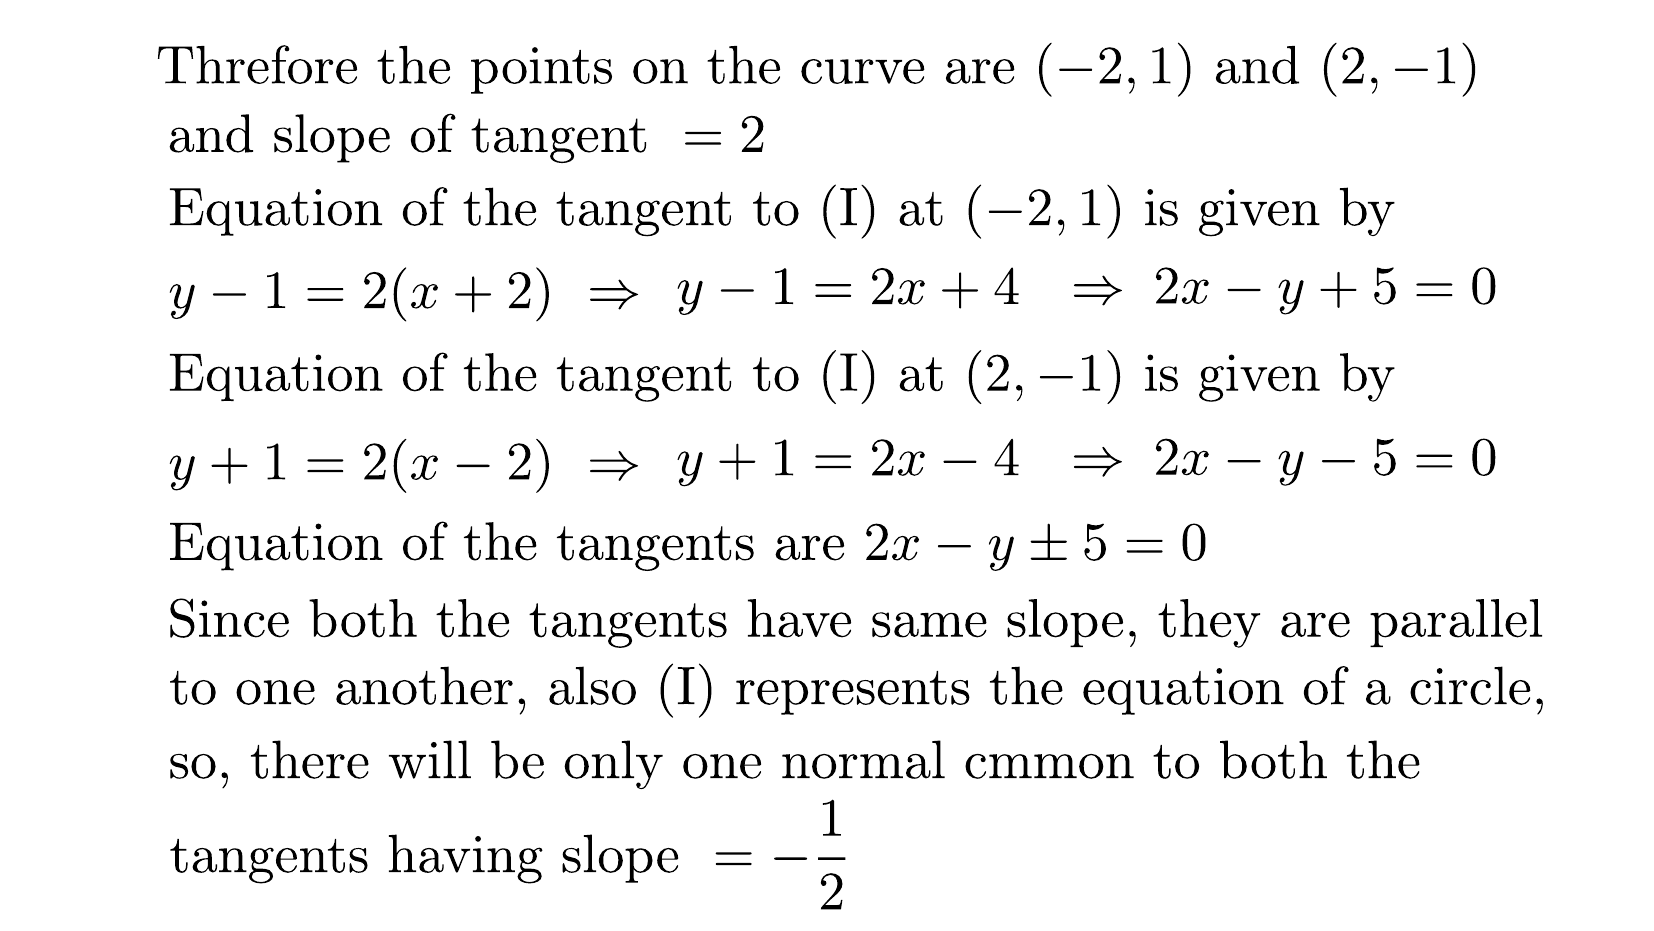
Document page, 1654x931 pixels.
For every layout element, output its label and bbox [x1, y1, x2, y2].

text_box [170, 521, 1206, 572]
text_box [169, 438, 639, 493]
title [47, 37, 1607, 910]
text_box [169, 184, 1395, 239]
text_box [170, 663, 1543, 718]
text_box [170, 598, 1543, 648]
text_box [677, 438, 1122, 487]
text_box [169, 113, 764, 164]
text_box [677, 267, 1122, 316]
text_box [1155, 267, 1496, 315]
text_box [170, 799, 846, 910]
text_box [157, 42, 1476, 97]
text_box [169, 350, 1395, 405]
text_box [1155, 438, 1496, 486]
text_box [170, 740, 1420, 790]
text_box [169, 267, 639, 322]
